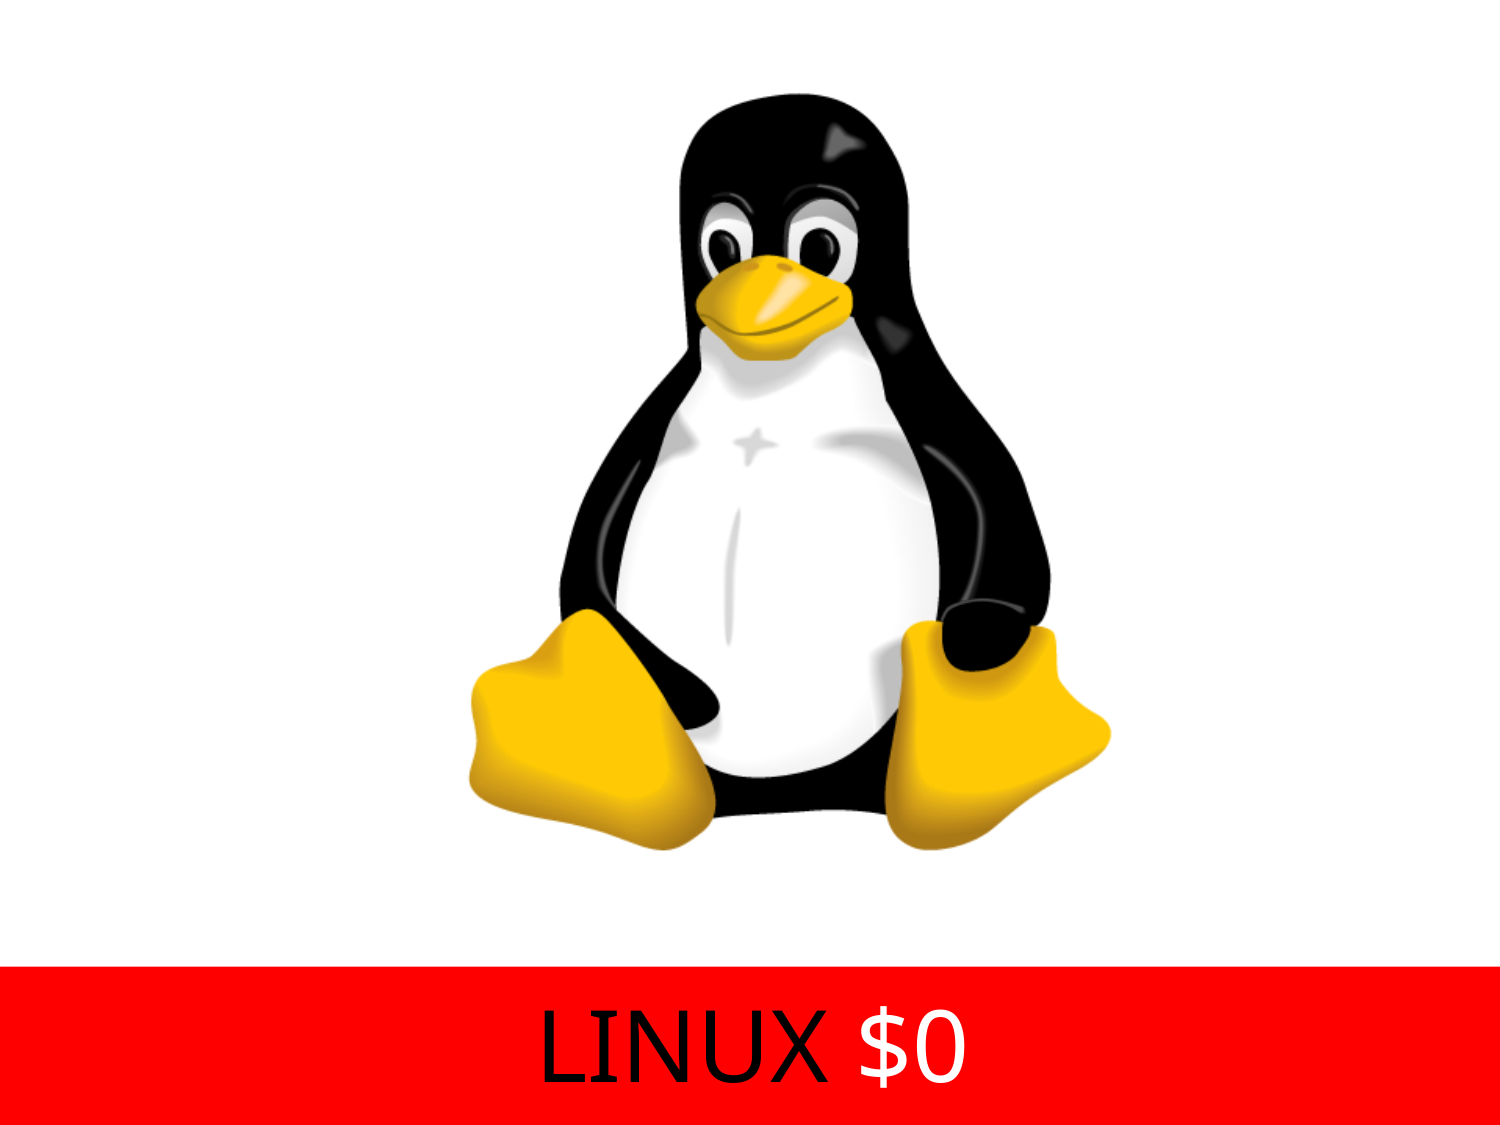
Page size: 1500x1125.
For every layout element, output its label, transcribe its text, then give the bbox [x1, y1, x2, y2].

picture [351, 56, 1149, 885]
list LINUX $0 [28, 974, 1478, 1111]
